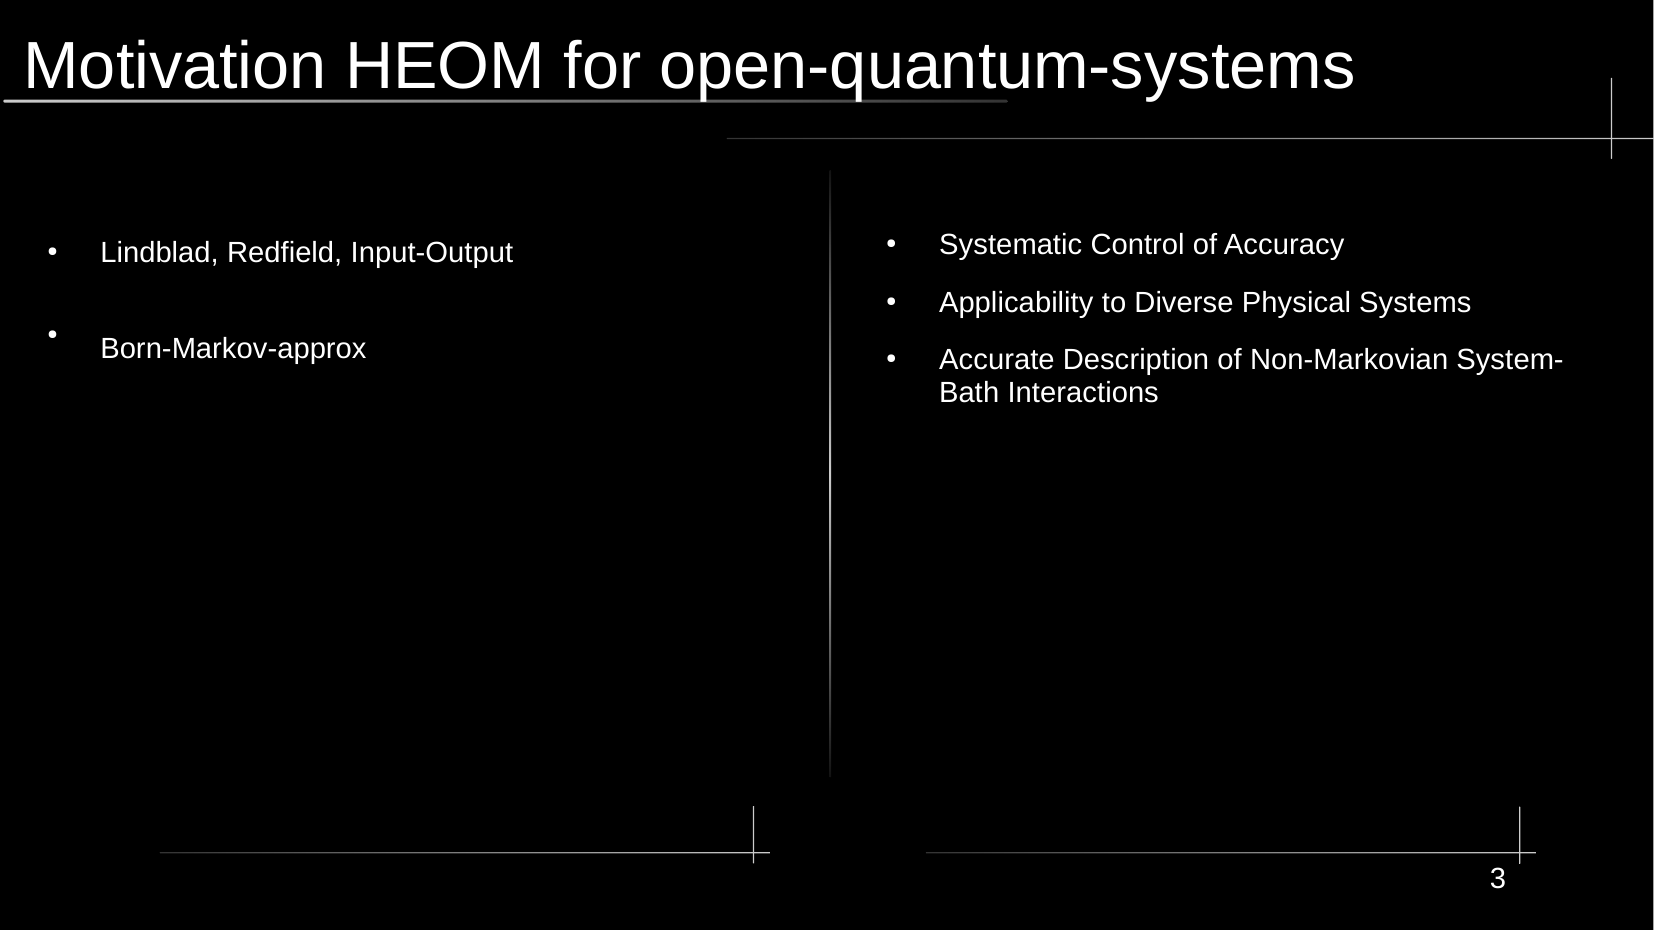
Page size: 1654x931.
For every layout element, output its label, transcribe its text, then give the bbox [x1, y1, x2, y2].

list Lindblad, Redfield, Input-Output Born-Markov-approx [29, 236, 756, 776]
title Motivation HEOM for open-quantum-systems [23, 11, 1589, 119]
list Systematic Control of Accuracy Applicability to Diverse Physical Systems Accurate Description of Non-Markovian System-Bath Interactions [868, 228, 1595, 768]
